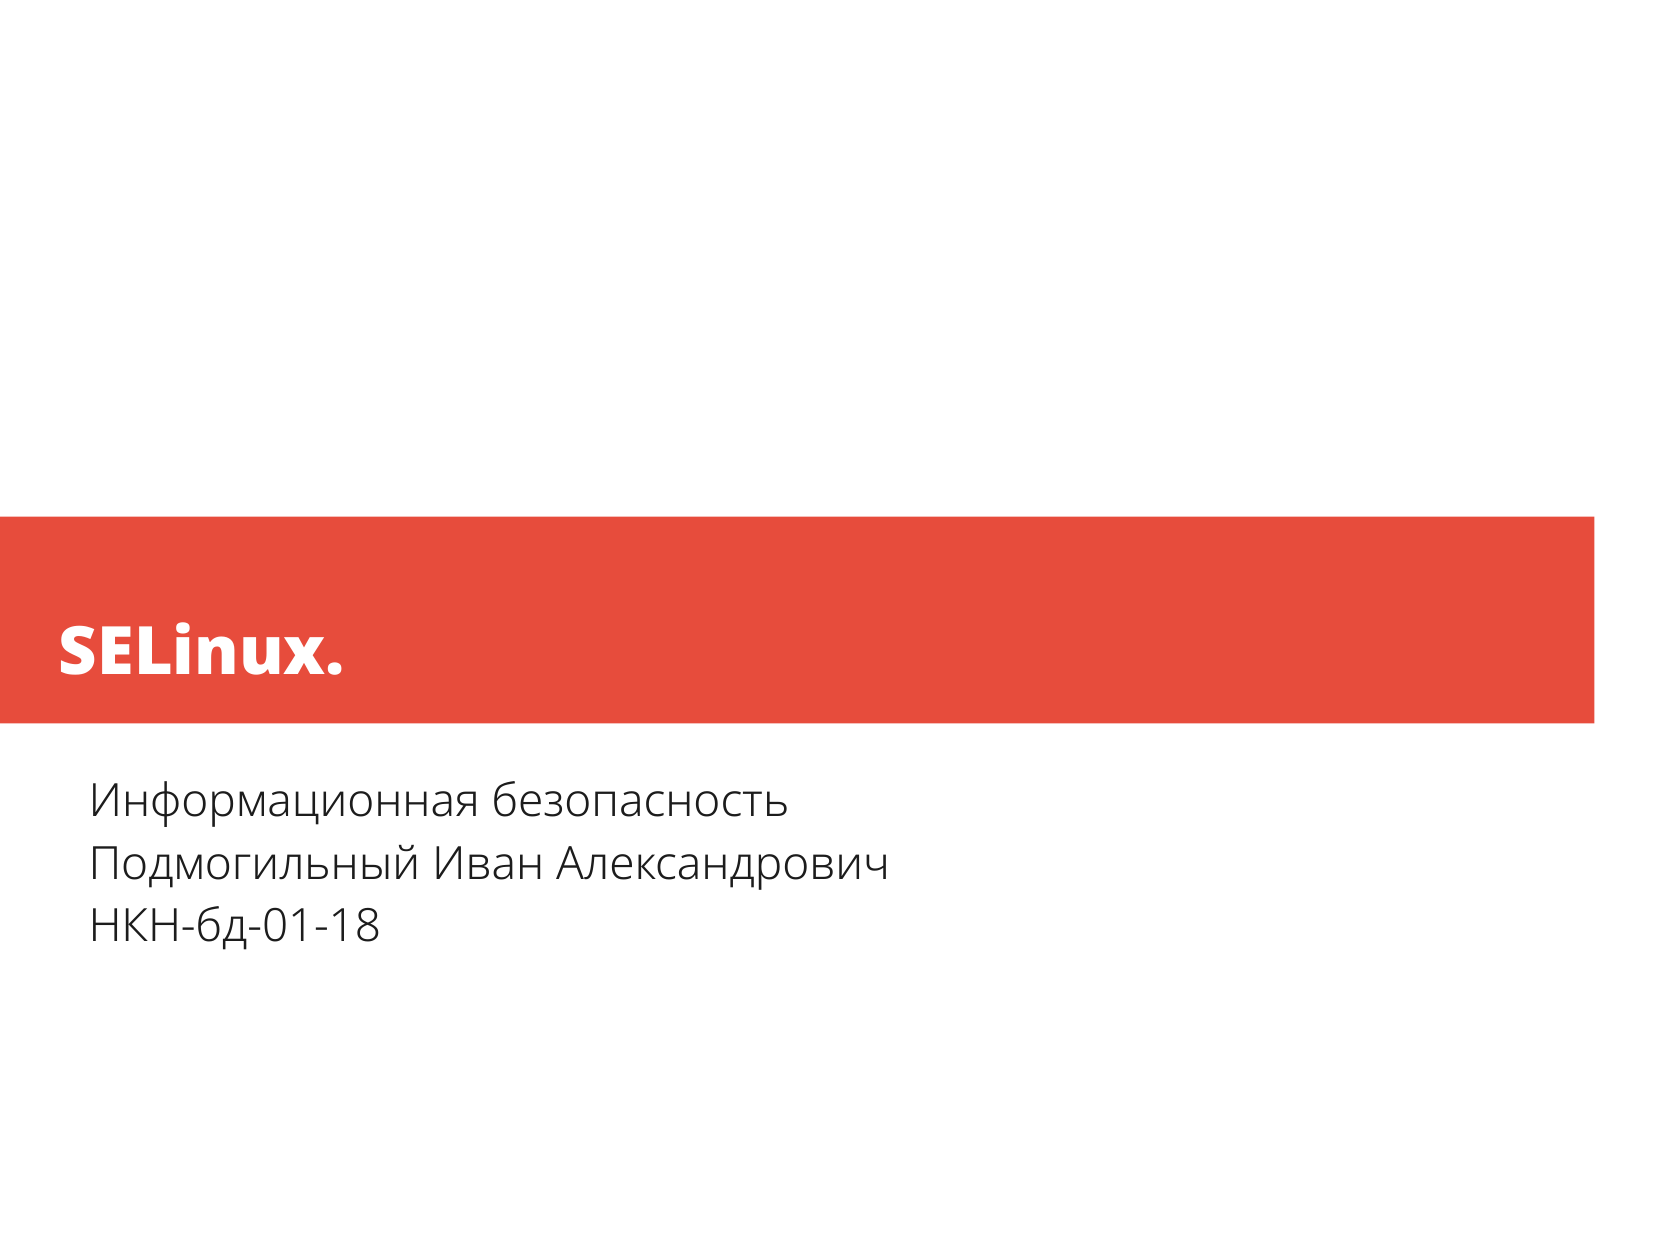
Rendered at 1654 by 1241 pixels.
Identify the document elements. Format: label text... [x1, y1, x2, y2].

title SELinux. [59, 546, 1595, 694]
subtitle Информационная безопасность Подмогильный Иван Александрович НКН-бд-01-18 [88, 767, 1595, 1182]
